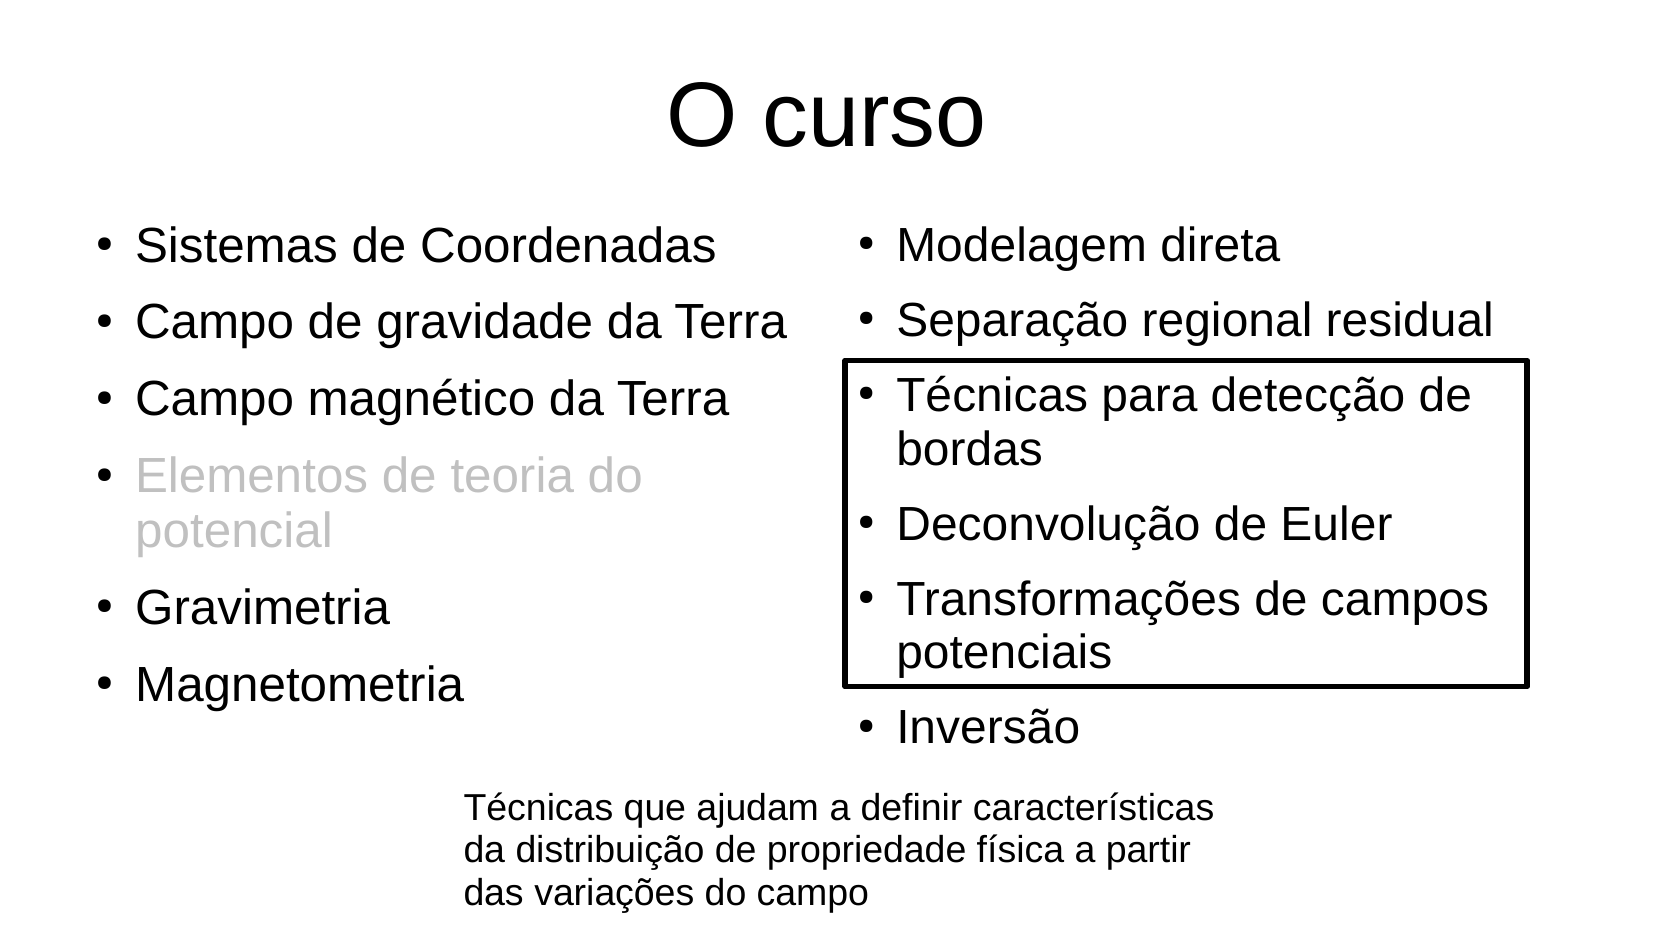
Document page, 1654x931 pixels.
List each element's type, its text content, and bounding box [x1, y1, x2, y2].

list Modelagem direta Separação regional residual Técnicas para detecção de bordas Deconvolução de Euler Transformações de campos potenciais Inversão [845, 217, 1572, 758]
title O curso [82, 37, 1571, 193]
text_box Técnicas que ajudam a definir características da distribuição de propriedade física a partir das variações do campo [448, 779, 1270, 925]
list Modelagem direta Separação regional residual Técnicas para detecção de bordas Deconvolução de Euler Transformações de campos potenciais Inversão [848, 363, 1524, 684]
list Sistemas de Coordenadas Campo de gravidade da Terra Campo magnético da Terra Elementos de teoria do potencial Gravimetria Magnetometria [82, 217, 809, 758]
